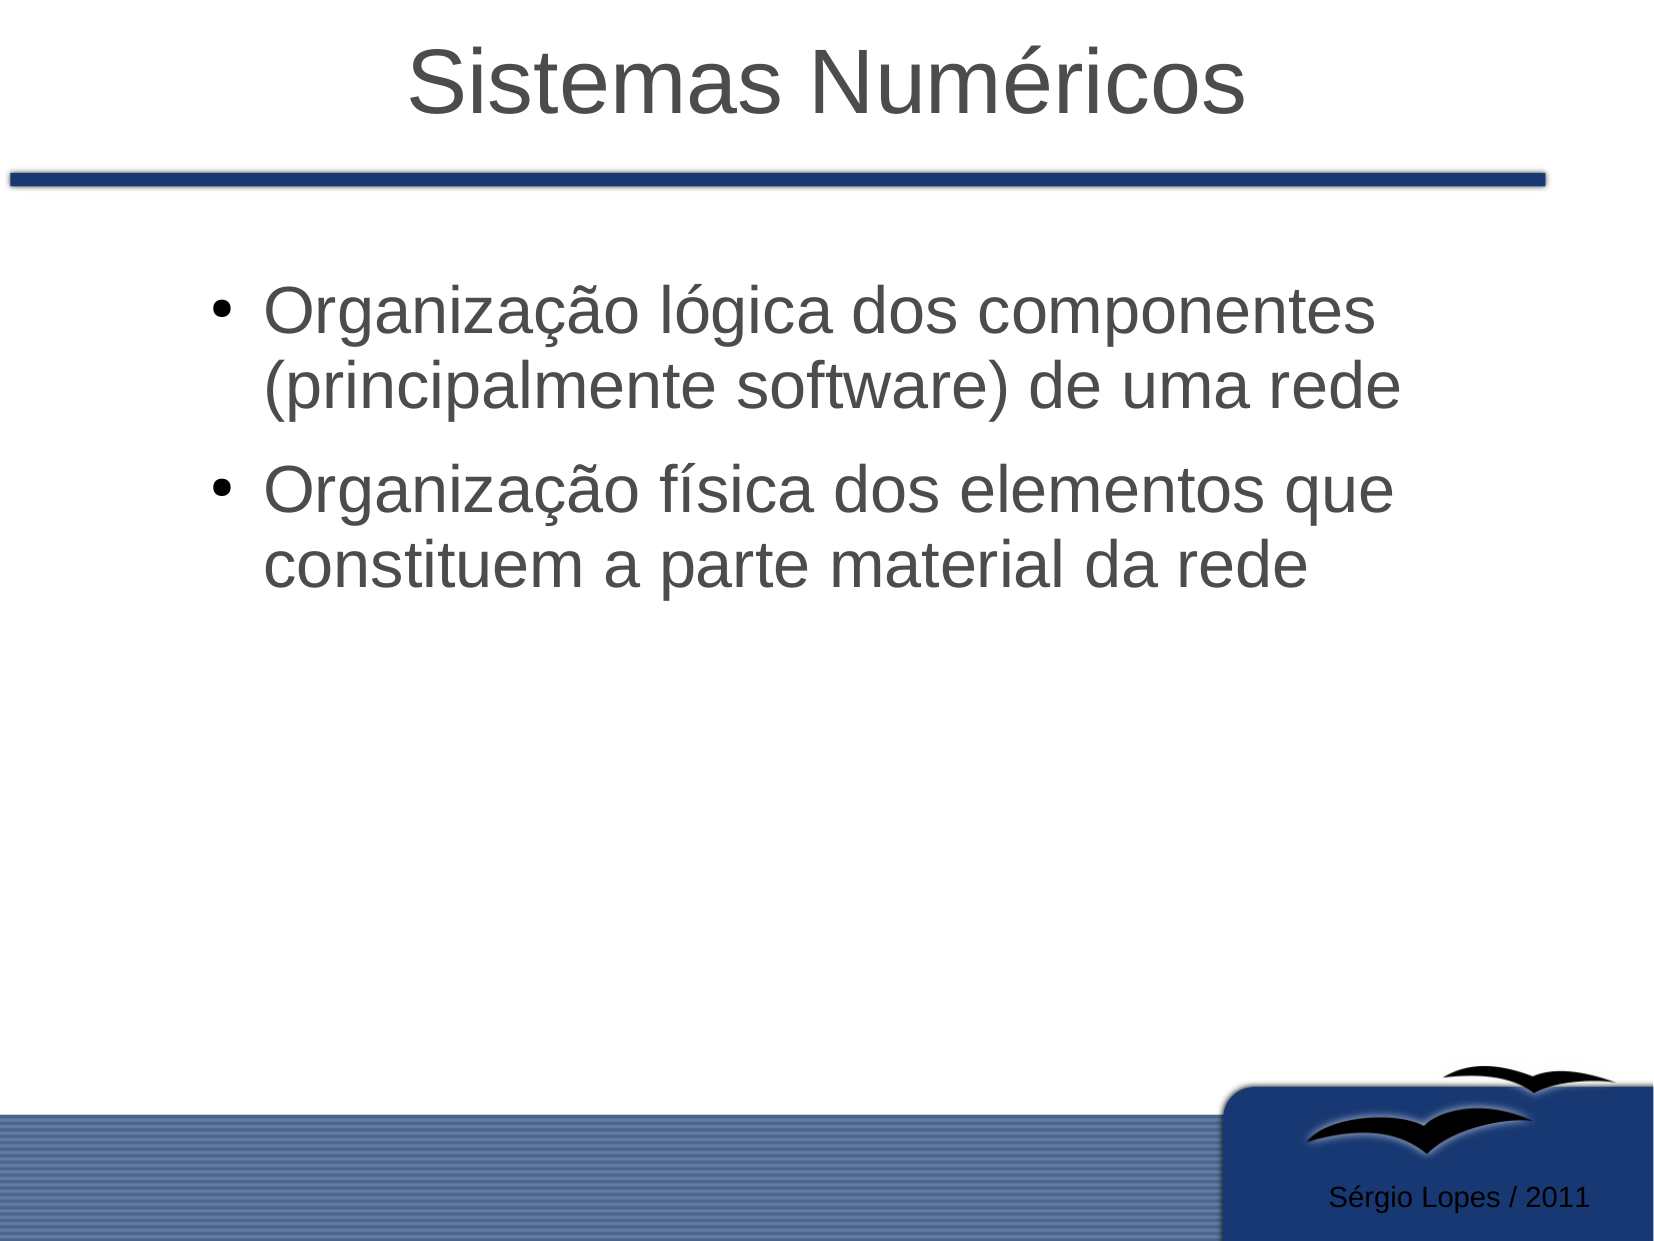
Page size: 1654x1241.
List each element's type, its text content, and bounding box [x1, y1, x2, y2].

title Sistemas Numéricos [121, 0, 1534, 164]
picture [0, 0, 1654, 1241]
text_box Sérgio Lopes / 2011 [1328, 1181, 1588, 1214]
list Organização lógica dos componentes (principalmente software) de uma rede Organização física dos elementos que constituem a parte material da rede [121, 273, 1534, 1056]
